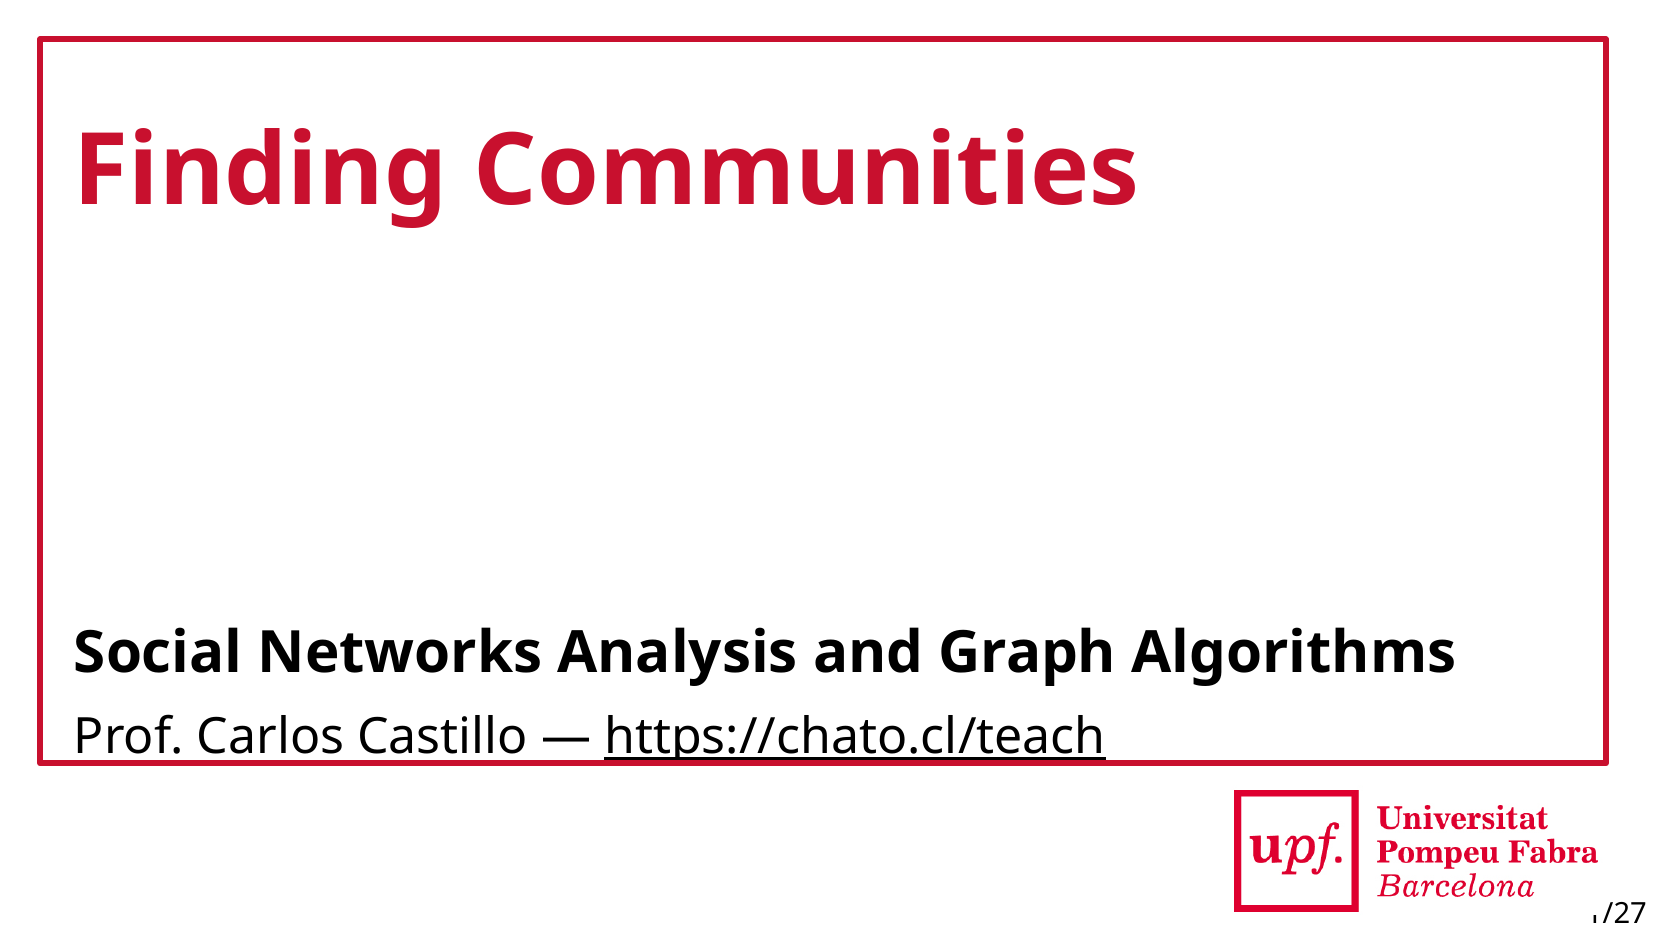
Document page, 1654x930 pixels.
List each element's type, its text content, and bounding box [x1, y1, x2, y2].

picture [1229, 784, 1603, 915]
chart [770, 589, 889, 649]
text_box Finding Communities Social Networks Analysis and Graph Algorithms Prof. Carlos Castillo — https://chato.cl/teach [73, 77, 1562, 730]
